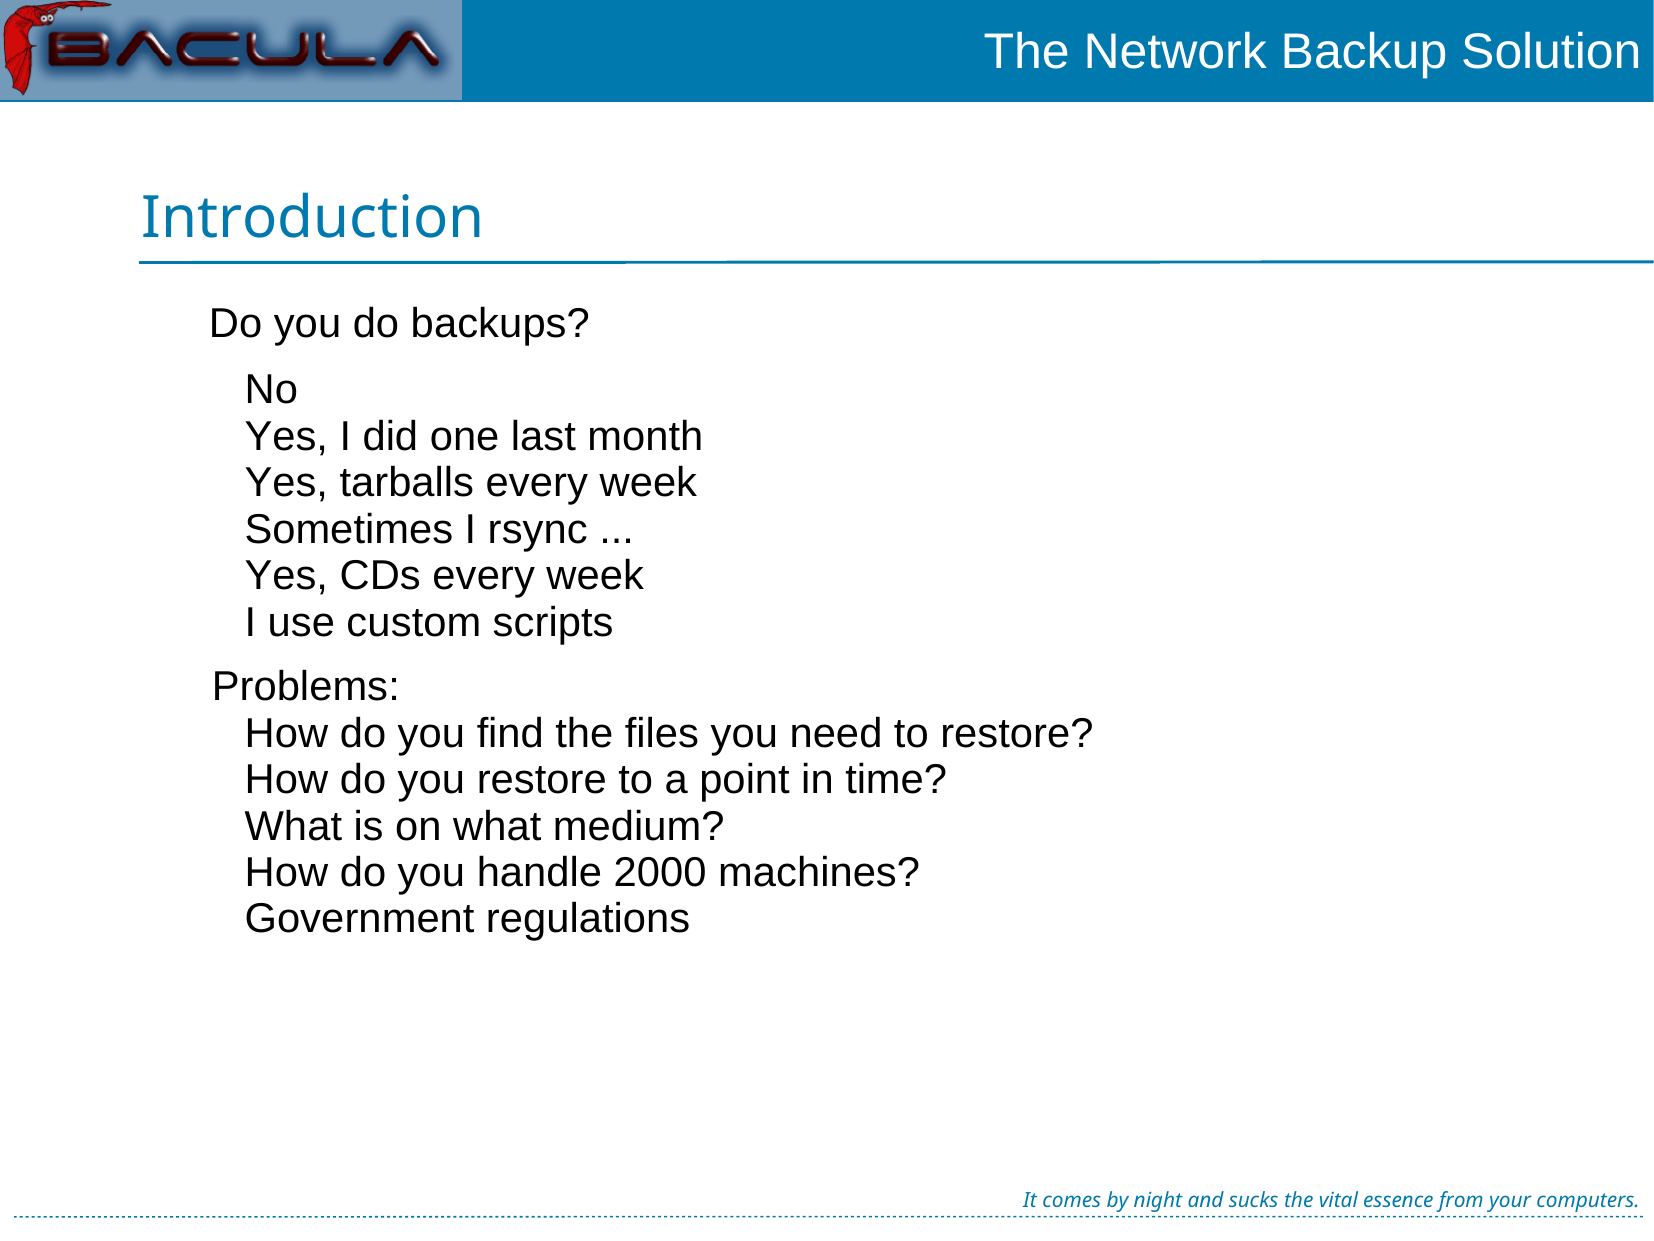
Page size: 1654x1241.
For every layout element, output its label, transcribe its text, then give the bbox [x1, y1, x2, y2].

picture [0, 0, 461, 99]
list Do you do backups? No Yes, I did one last month Yes, tarballs every week Sometimes I rsync ... Yes, CDs every week I use custom scripts Problems: How do you find the files you need to restore? How do you restore to a point in time? What is on what medium? How do you handle 2000 machines? Government regulations [150, 300, 1534, 1230]
title Introduction [141, 150, 1501, 255]
